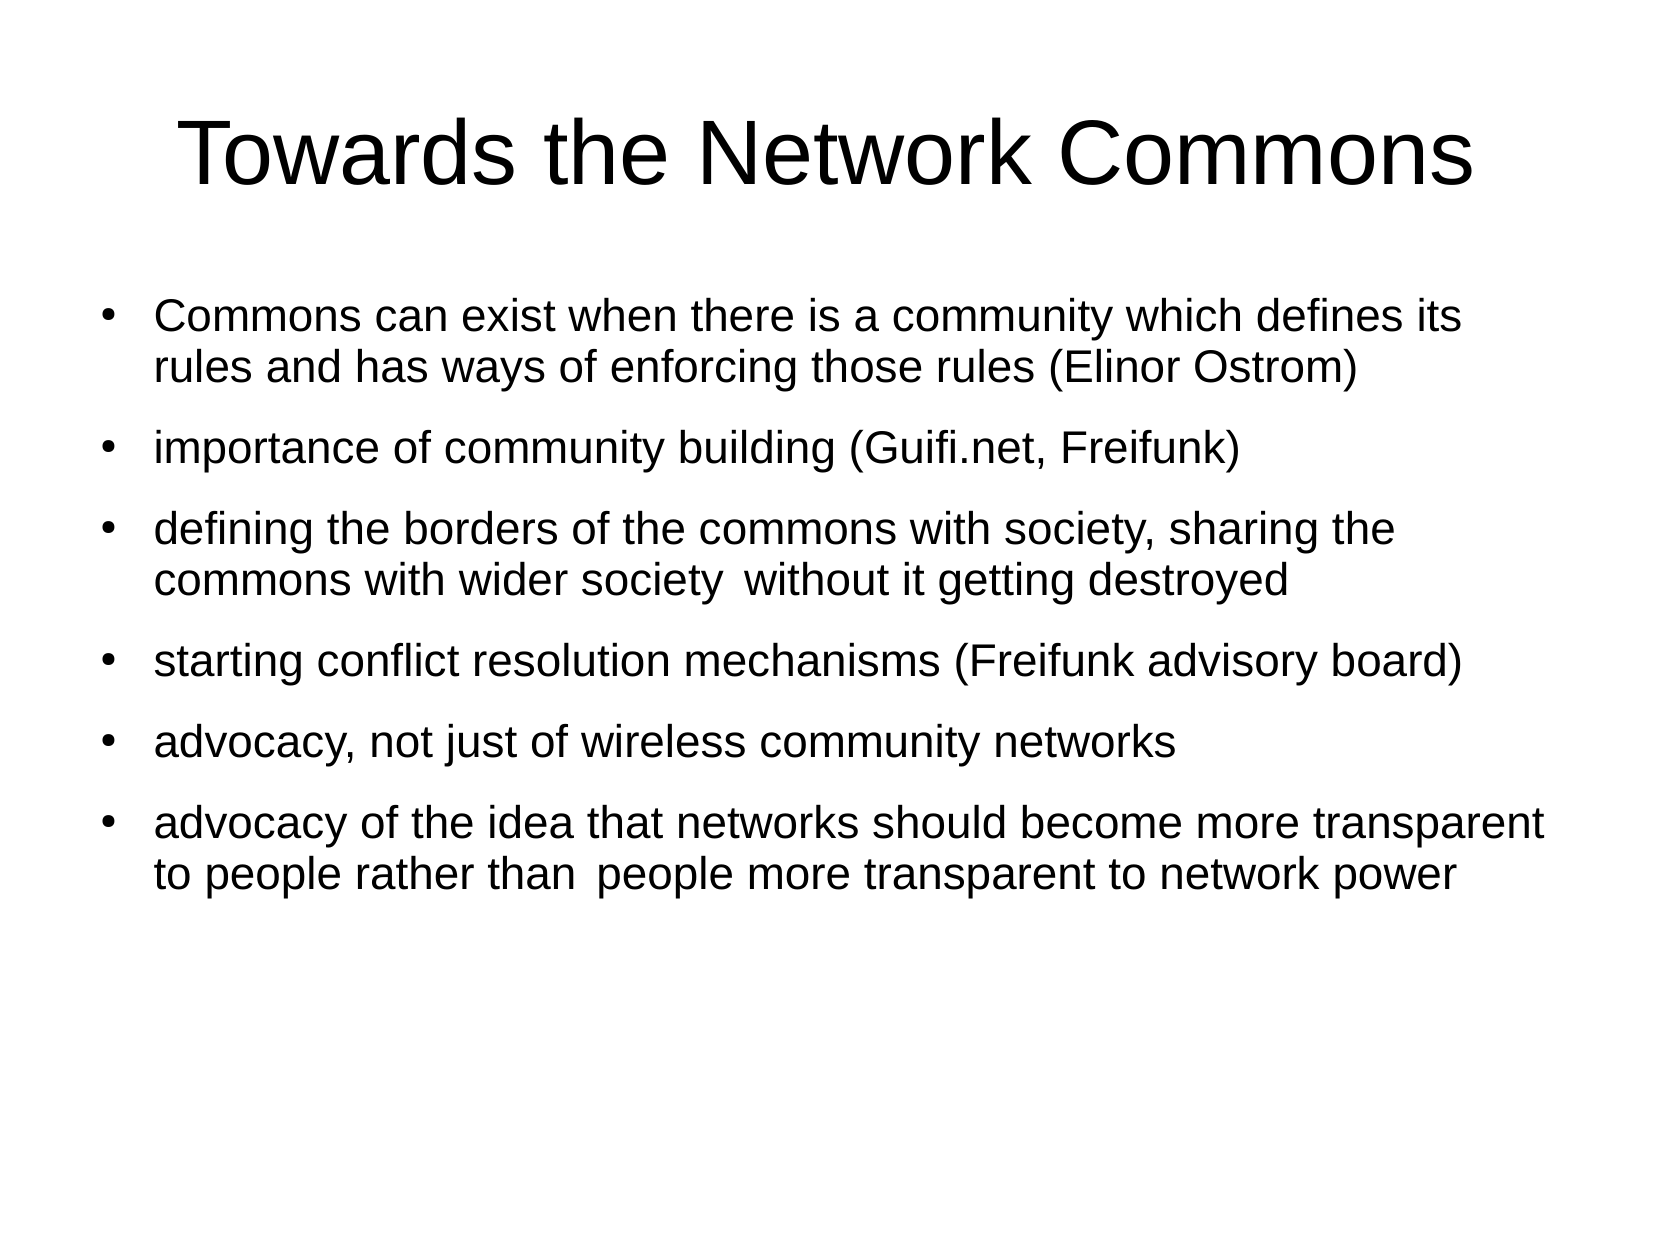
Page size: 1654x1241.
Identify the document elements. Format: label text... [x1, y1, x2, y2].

list Commons can exist when there is a community which defines its rules and has ways of enforcing those rules (Elinor Ostrom) importance of community building (Guifi.net, Freifunk) defining the borders of the commons with society, sharing the commons with wider society without it getting destroyed starting conflict resolution mechanisms (Freifunk advisory board) advocacy, not just of wireless community networks advocacy of the idea that networks should become more transparent to people rather than people more transparent to network power [82, 290, 1571, 1010]
title Towards the Network Commons [82, 49, 1571, 257]
